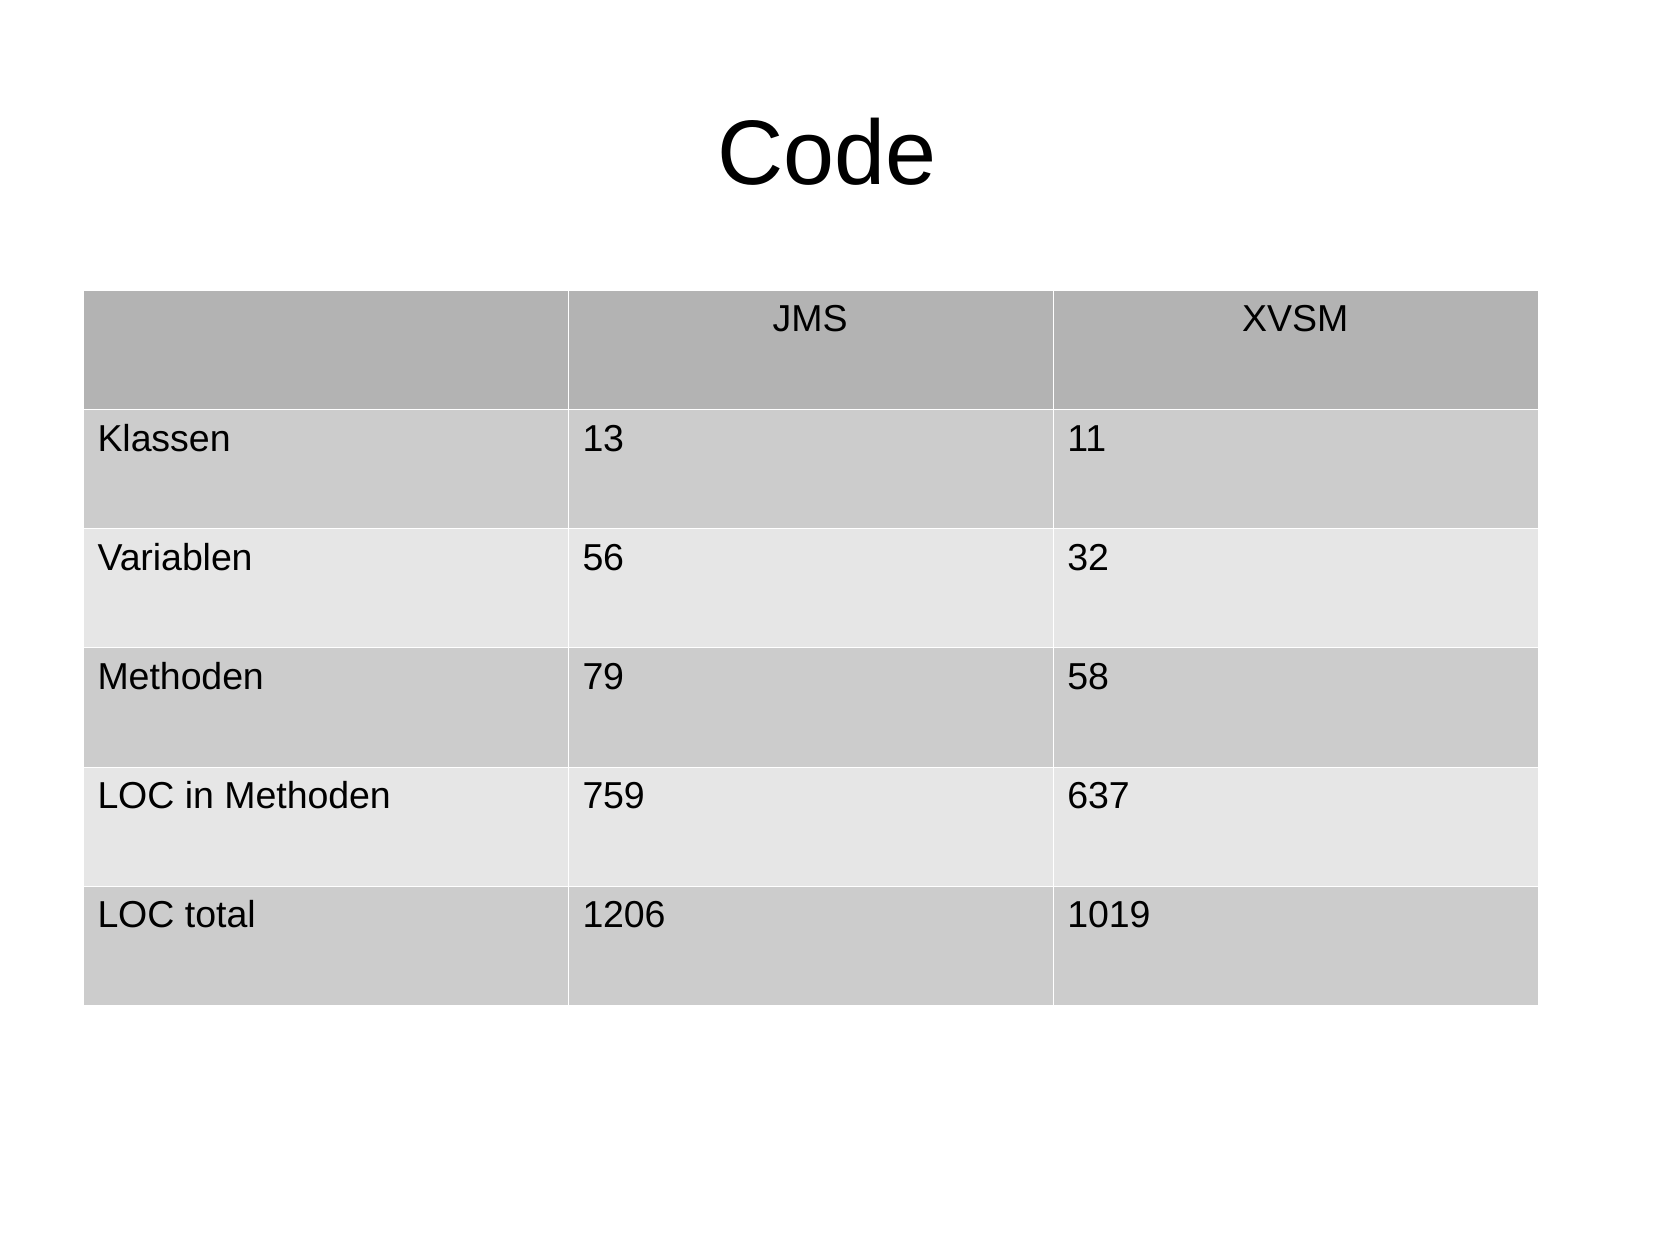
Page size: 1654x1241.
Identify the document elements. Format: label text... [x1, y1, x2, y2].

table_cell 11 [1054, 410, 1538, 528]
title Code [82, 49, 1571, 257]
table_header XVSM [1054, 291, 1538, 409]
table_cell 1206 [569, 887, 1053, 1005]
table_cell 1019 [1054, 887, 1538, 1005]
table_cell 637 [1054, 768, 1538, 886]
table_cell 759 [569, 768, 1053, 886]
table_cell Variablen [84, 529, 568, 647]
table_cell Klassen [84, 410, 568, 528]
table_cell 32 [1054, 529, 1538, 647]
table_cell LOC total [84, 887, 568, 1005]
table_cell 58 [1054, 648, 1538, 767]
table_header [84, 291, 568, 409]
table_cell 13 [569, 410, 1053, 528]
table_cell 56 [569, 529, 1053, 647]
table_cell Methoden [84, 648, 568, 767]
table_cell 79 [569, 648, 1053, 767]
table_header JMS [569, 291, 1053, 409]
table_cell LOC in Methoden [84, 768, 568, 886]
